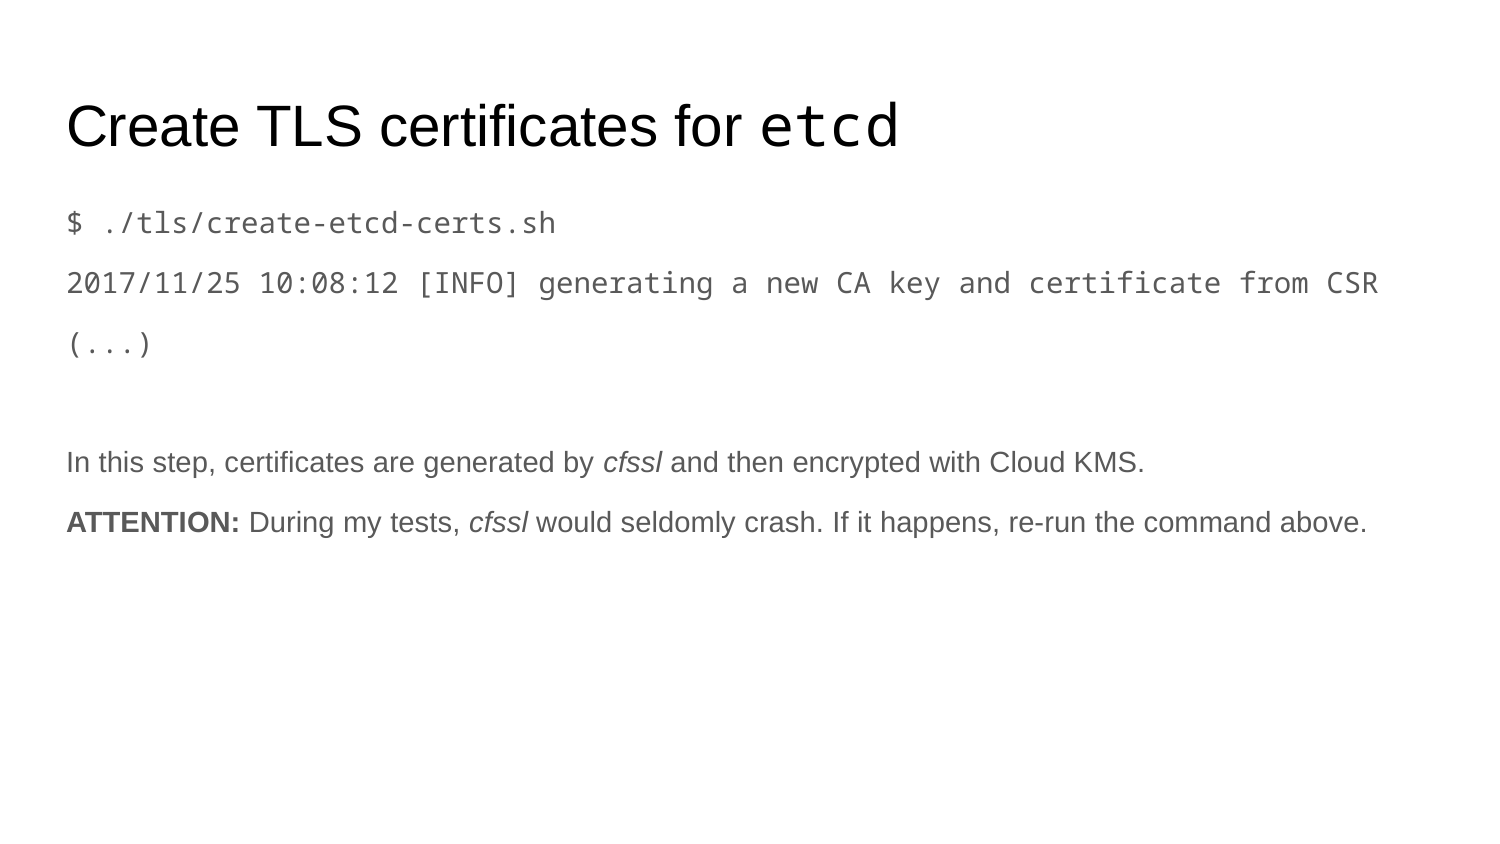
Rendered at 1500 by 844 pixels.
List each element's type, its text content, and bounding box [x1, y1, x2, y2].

list $ ./tls/create-etcd-certs.sh 2017/11/25 10:08:12 [INFO] generating a new CA key and certificate from CSR (...) In this step, certificates are generated by cfssl and then encrypted with Cloud KMS. ATTENTION: During my tests, cfssl would seldomly crash. If it happens, re-run the command above. [51, 189, 1449, 750]
title Create TLS certificates for etcd [51, 72, 1449, 167]
